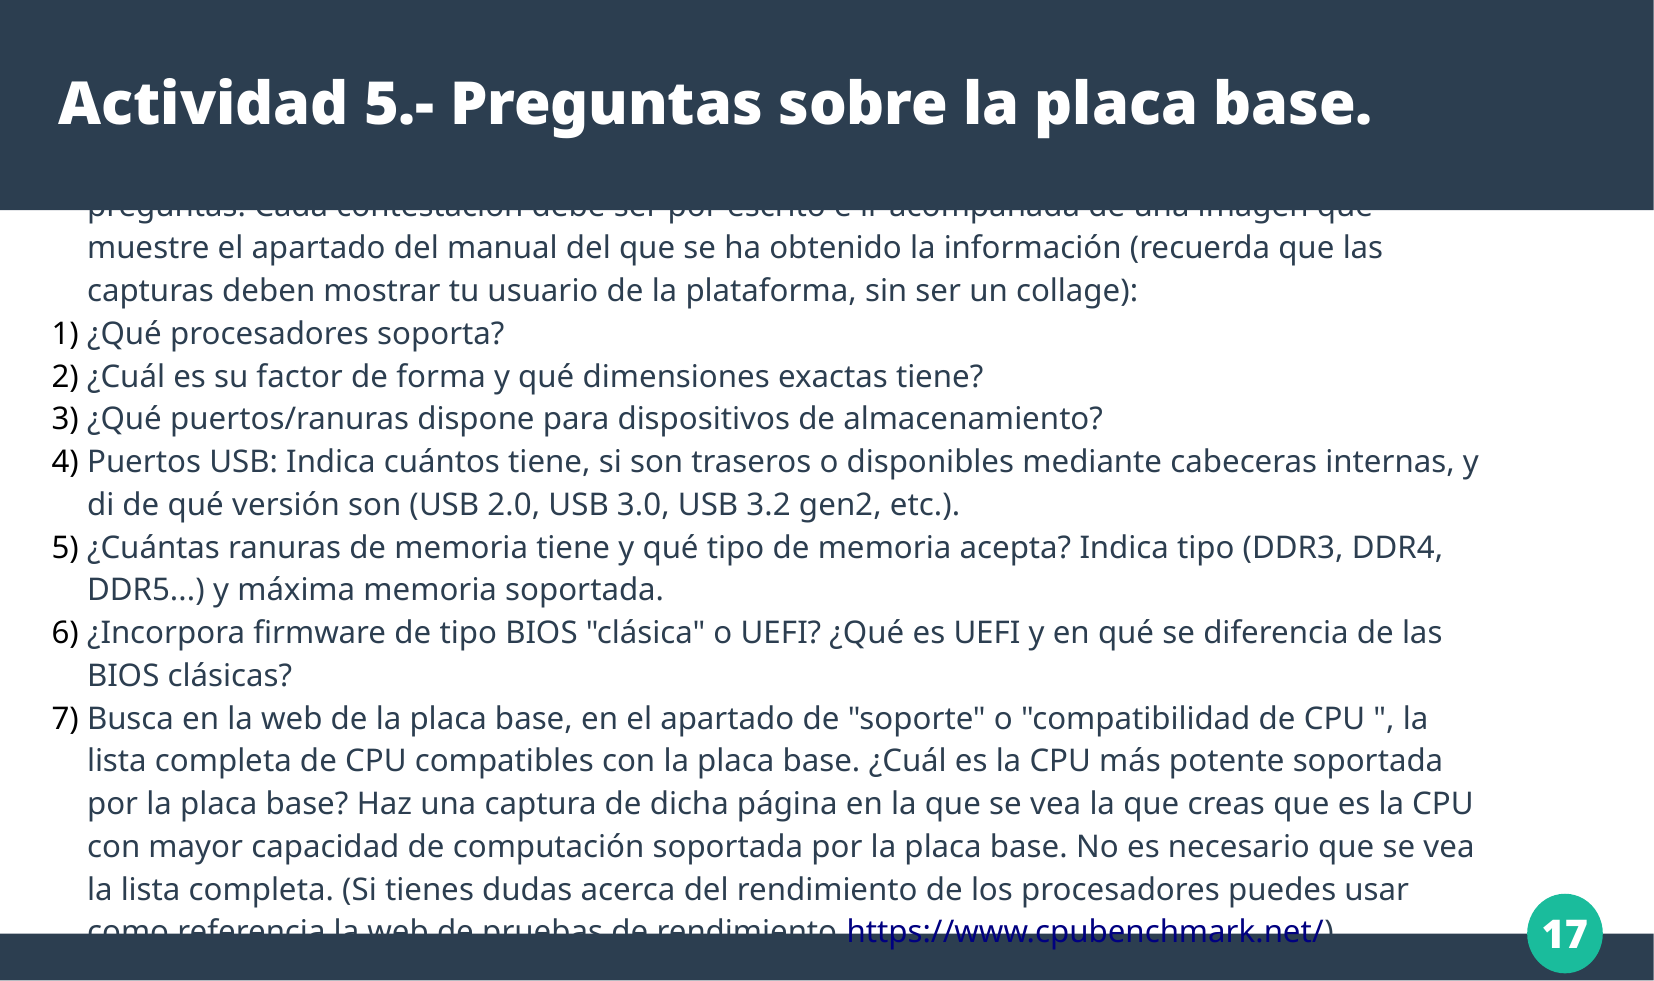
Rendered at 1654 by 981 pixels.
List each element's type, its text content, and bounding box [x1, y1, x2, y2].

title Actividad 5.- Preguntas sobre la placa base. [59, 38, 1595, 164]
subtitle Utilizando la misma placa base que usaste para la actividad 3, contesta a las siguientes preguntas. Cada contestación debe ser por escrito e ir acompañada de una imagen que muestre el apartado del manual del que se ha obtenido la información (recuerda que las capturas deben mostrar tu usuario de la plataforma, sin ser un collage): ¿Qué procesadores soporta? ¿Cuál es su factor de forma y qué dimensiones exactas tiene? ¿Qué puertos/ranuras dispone para dispositivos de almacenamiento? Puertos USB: Indica cuántos tiene, si son traseros o disponibles mediante cabeceras internas, y di de qué versión son (USB 2.0, USB 3.0, USB 3.2 gen2, etc.). ¿Cuántas ranuras de memoria tiene y qué tipo de memoria acepta? Indica tipo (DDR3, DDR4, DDR5...) y máxima memoria soportada. ¿Incorpora firmware de tipo BIOS "clásica" o UEFI? ¿Qué es UEFI y en qué se diferencia de las BIOS clásicas? Busca en la web de la placa base, en el apartado de "soporte" o "compatibilidad de CPU ", la lista completa de CPU compatibles con la placa base. ¿Cuál es la CPU más potente soportada por la placa base? Haz una captura de dicha página en la que se vea la que creas que es la CPU con mayor capacidad de computación soportada por la placa base. No es necesario que se vea la lista completa. (Si tienes dudas acerca del rendimiento de los procesadores puedes usar como referencia la web de pruebas de rendimiento https://www.cpubenchmark.net/). [51, 215, 1495, 920]
